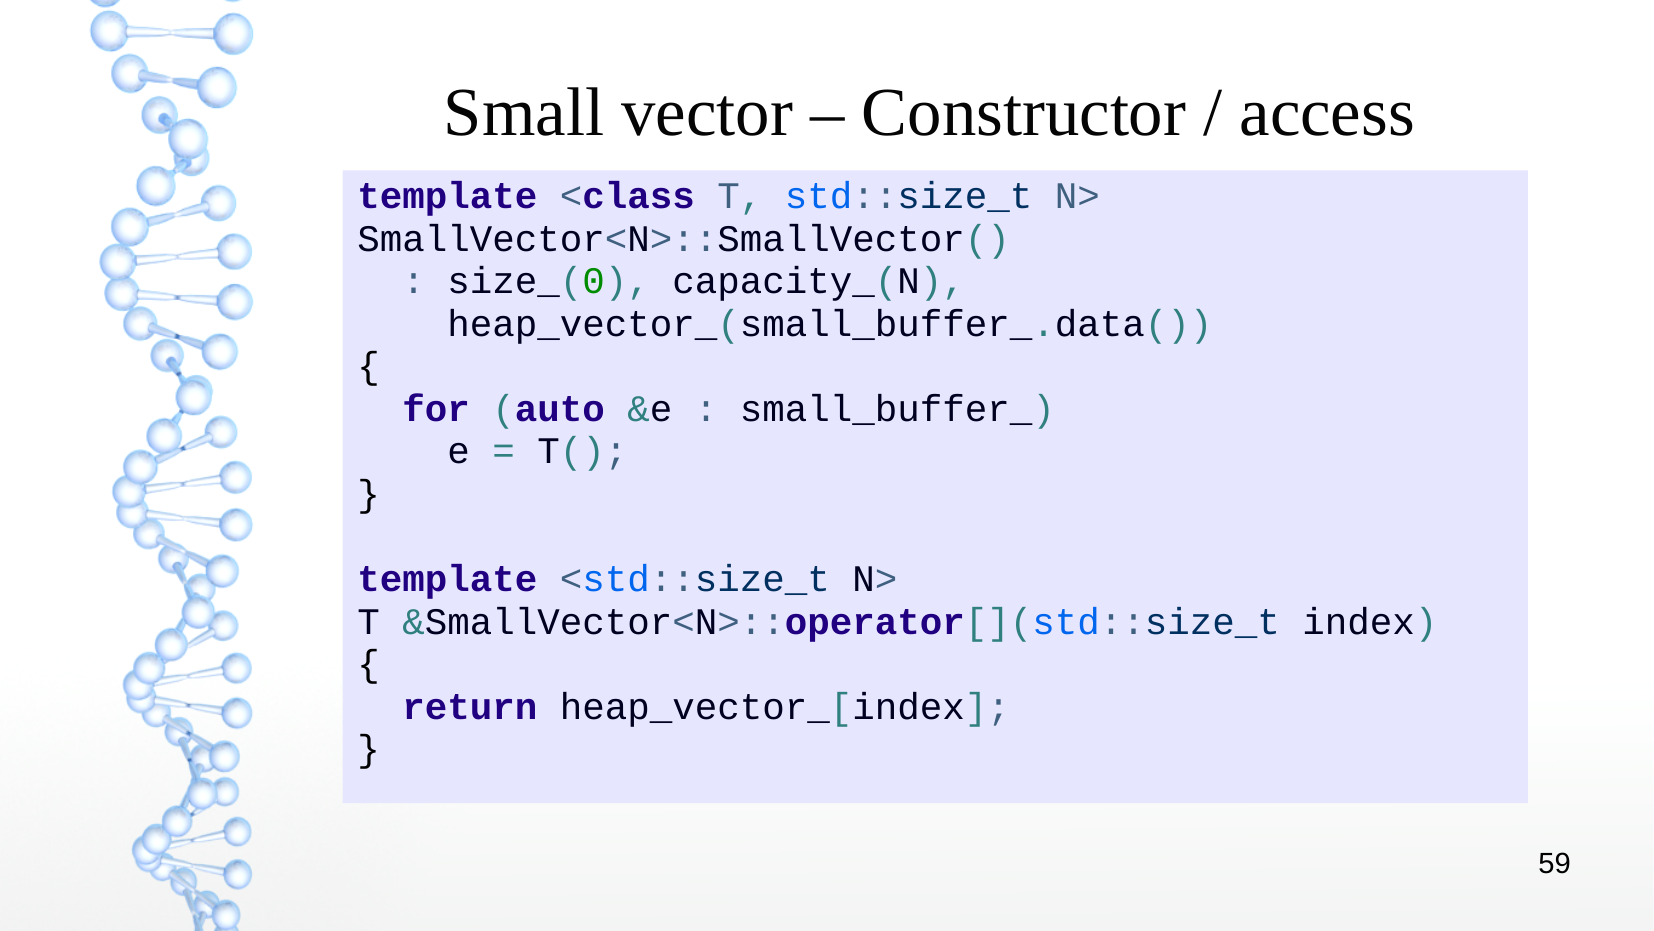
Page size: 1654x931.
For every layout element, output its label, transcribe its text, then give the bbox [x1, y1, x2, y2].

picture [0, 0, 1654, 931]
text_box template <class T, std::size_t N> SmallVector<N>::SmallVector() : size_(0), capacity_(N), heap_vector_(small_buffer_.data()) { for (auto &e : small_buffer_) e = T(); } template <std::size_t N> T &SmallVector<N>::operator[](std::size_t index) { return heap_vector_[index]; } [342, 170, 1528, 804]
title Small vector – Constructor / access [265, 35, 1595, 189]
